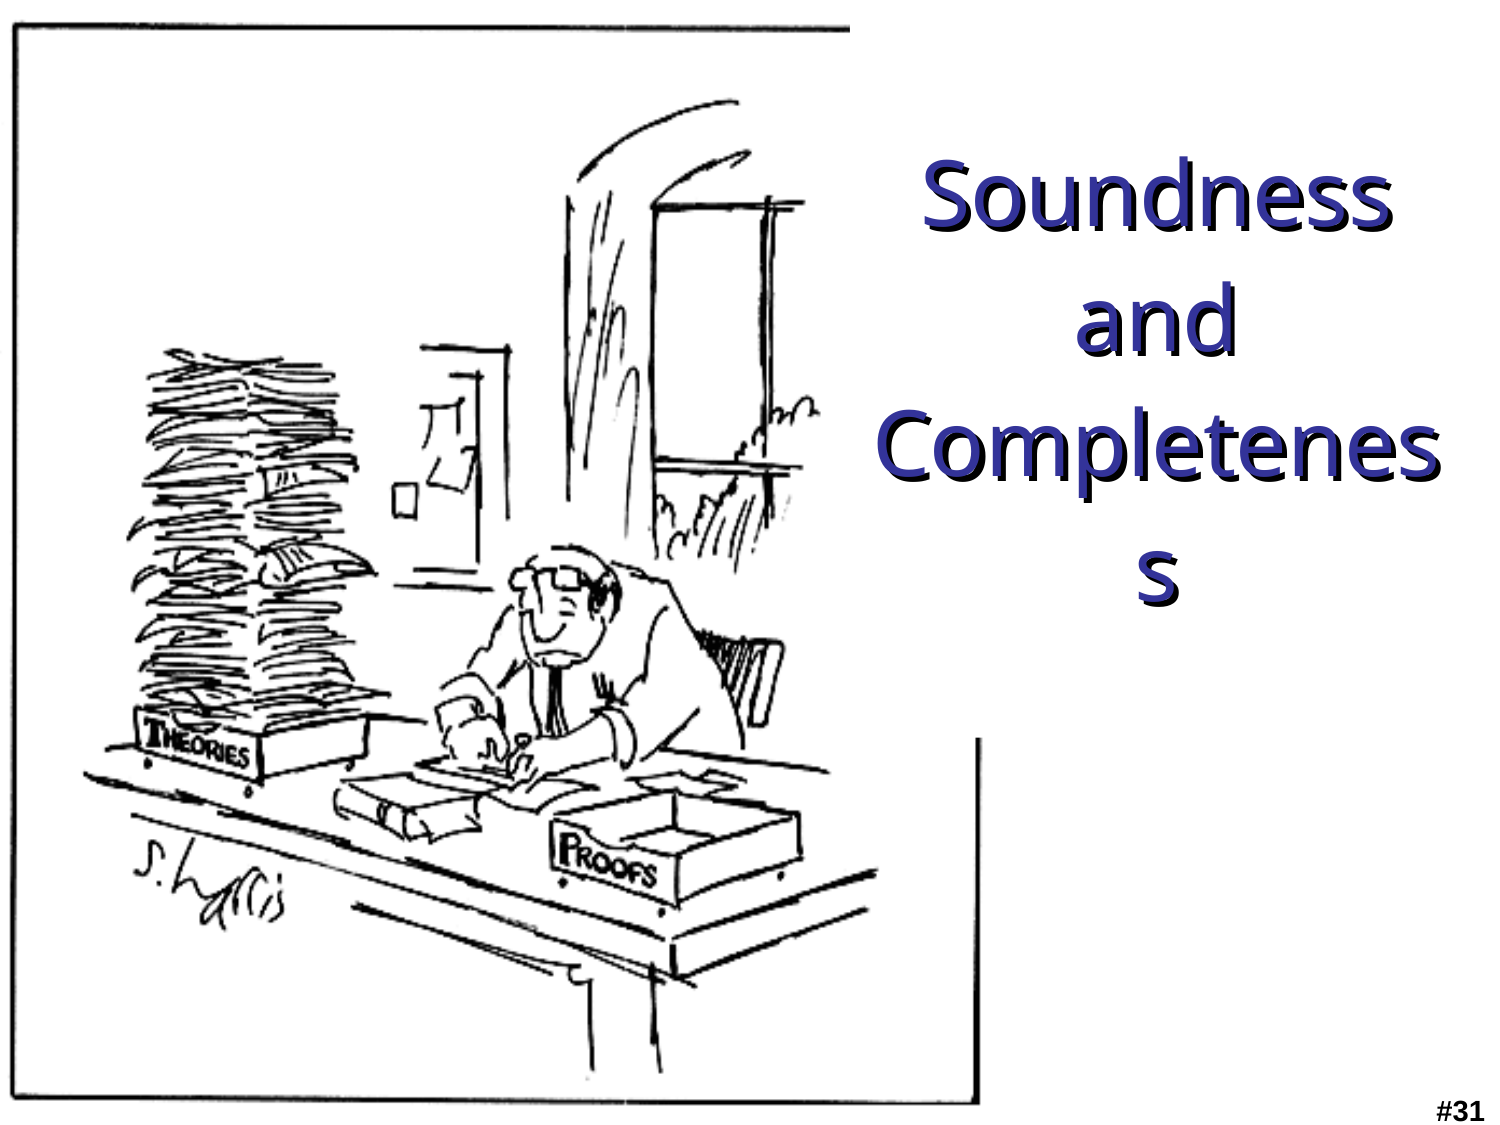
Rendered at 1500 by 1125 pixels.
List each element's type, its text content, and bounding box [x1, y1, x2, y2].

picture [0, 0, 1002, 1125]
title Soundness and Completeness [849, 20, 1463, 738]
